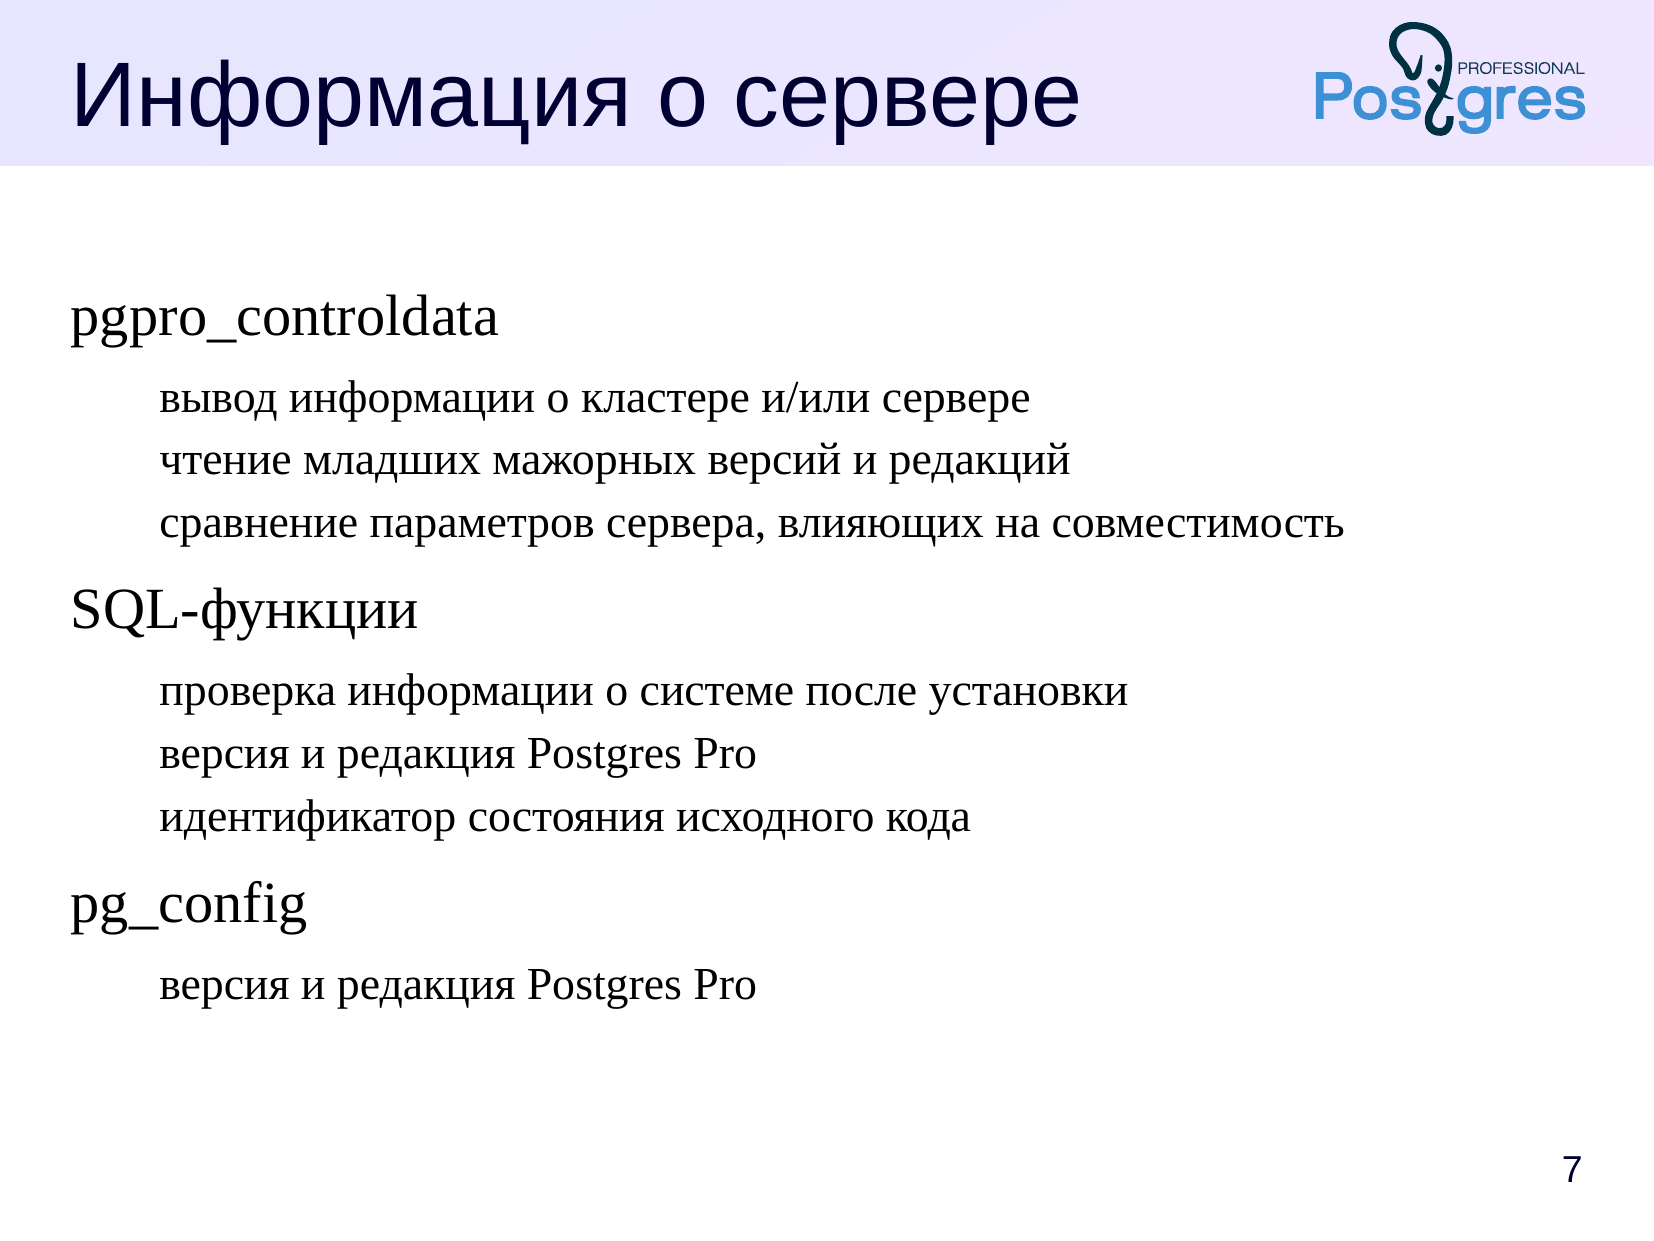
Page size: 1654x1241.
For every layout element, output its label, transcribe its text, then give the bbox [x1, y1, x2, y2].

list pgpro_controldata вывод информации о кластере и/или сервере чтение младших мажорных версий и редакций сравнение параметров сервера, влияющих на совместимость SQL-функции проверка информации о системе после установки версия и редакция Postgres Pro идентификатор состояния исходного кода pg_config версия и редакция Postgres Pro [70, 283, 1583, 1134]
title Информация о сервере [70, 43, 1241, 147]
